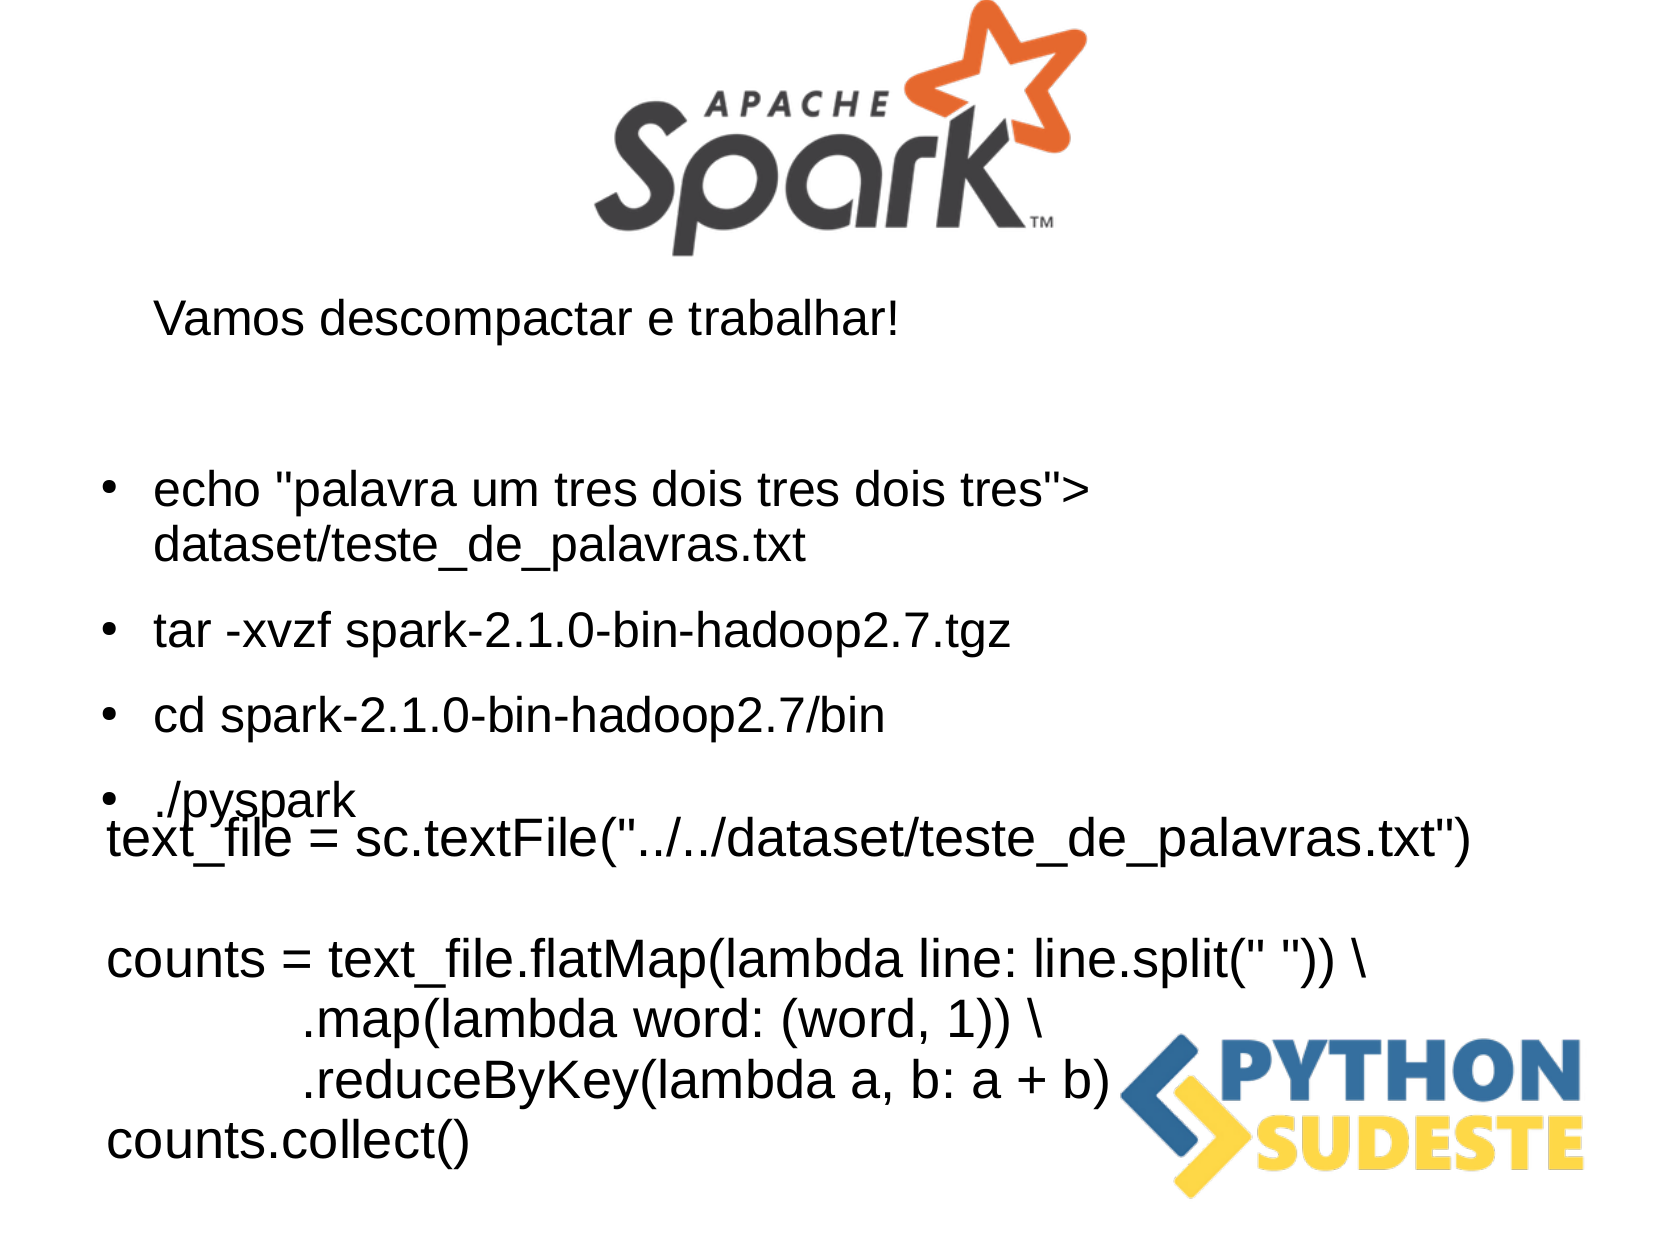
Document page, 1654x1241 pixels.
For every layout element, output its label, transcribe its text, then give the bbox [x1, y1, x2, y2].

picture [592, 0, 1088, 261]
text_box text_file = sc.textFile("../../dataset/teste_de_palavras.txt") counts = text_file.flatMap(lambda line: line.split(" ")) \ .map(lambda word: (word, 1)) \ .reduceByKey(lambda a, b: a + b) counts.collect() [91, 799, 1511, 1198]
picture [1118, 1032, 1654, 1203]
list Vamos descompactar e trabalhar! echo "palavra um tres dois tres dois tres"> dataset/teste_de_palavras.txt tar -xvzf spark-2.1.0-bin-hadoop2.7.tgz cd spark-2.1.0-bin-hadoop2.7/bin ./pyspark [82, 290, 1571, 1010]
